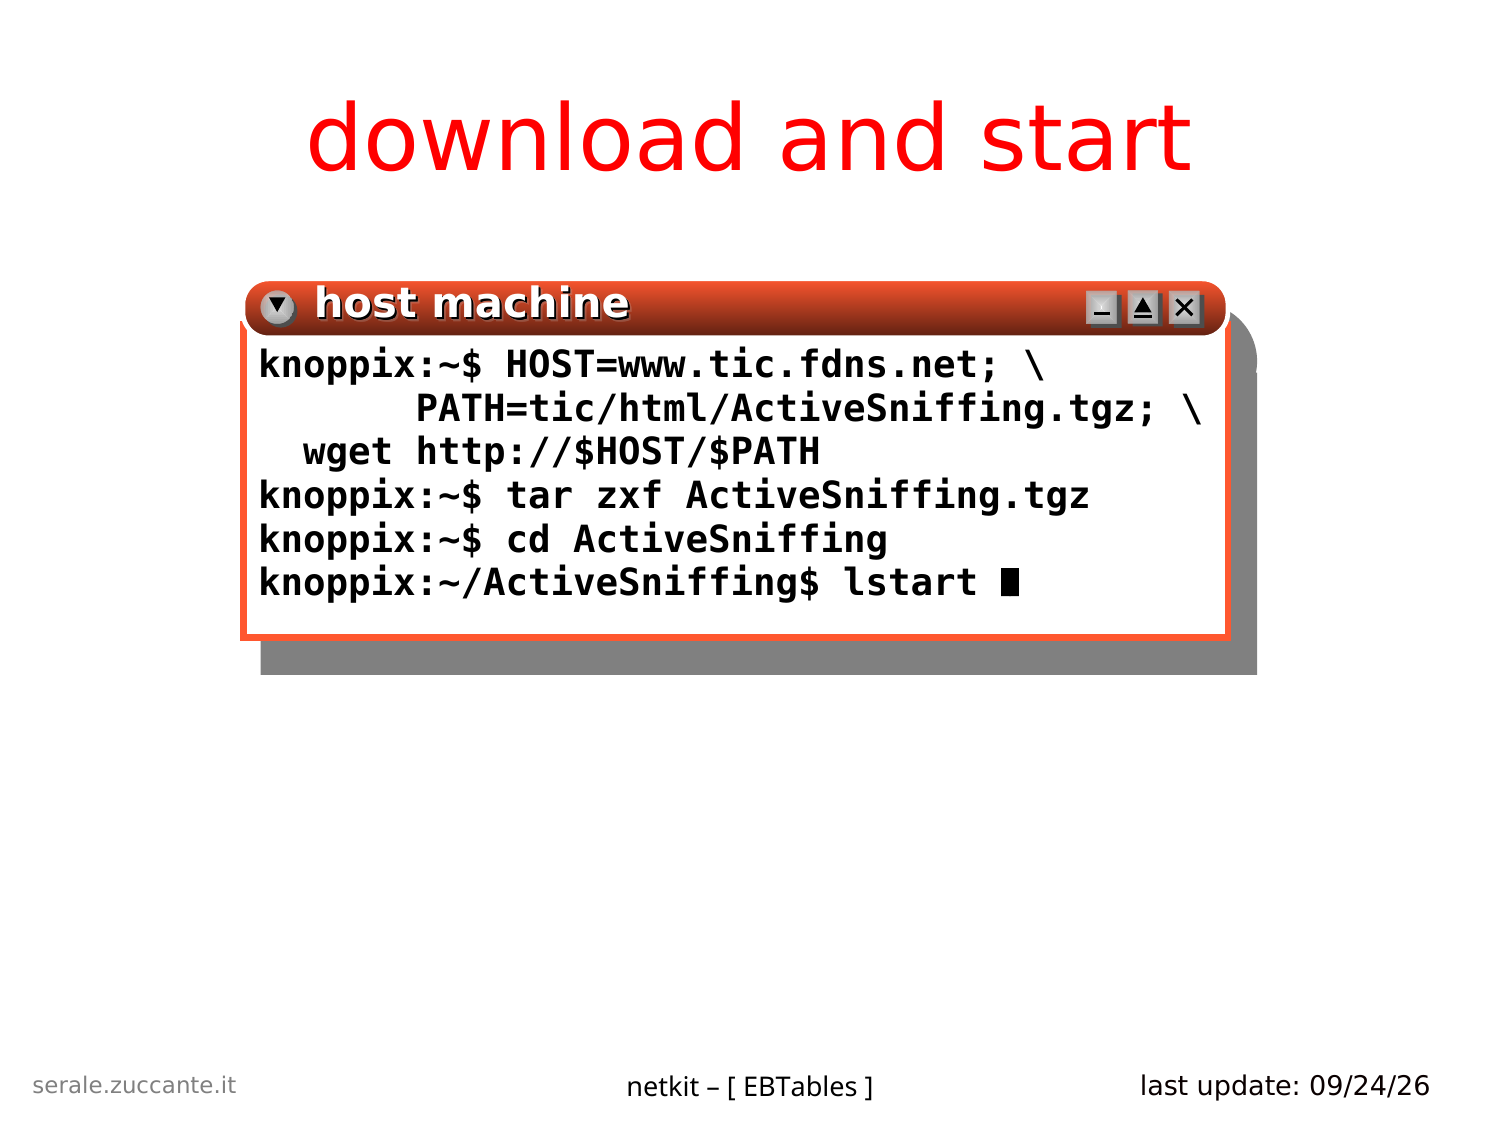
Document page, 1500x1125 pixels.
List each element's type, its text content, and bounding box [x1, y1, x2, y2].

text_box [260, 278, 1258, 675]
text_box knoppix:~$ HOST=www.tic.fdns.net; \ PATH=tic/html/ActiveSniffing.tgz; \ wget http://$HOST/$PATH knoppix:~$ tar zxf ActiveSniffing.tgz knoppix:~$ cd ActiveSniffing knoppix:~/ActiveSniffing$ lstart ┃ [243, 323, 1228, 638]
title download and start [75, 13, 1426, 265]
text_box host machine [313, 278, 1051, 338]
text_box [242, 278, 313, 338]
